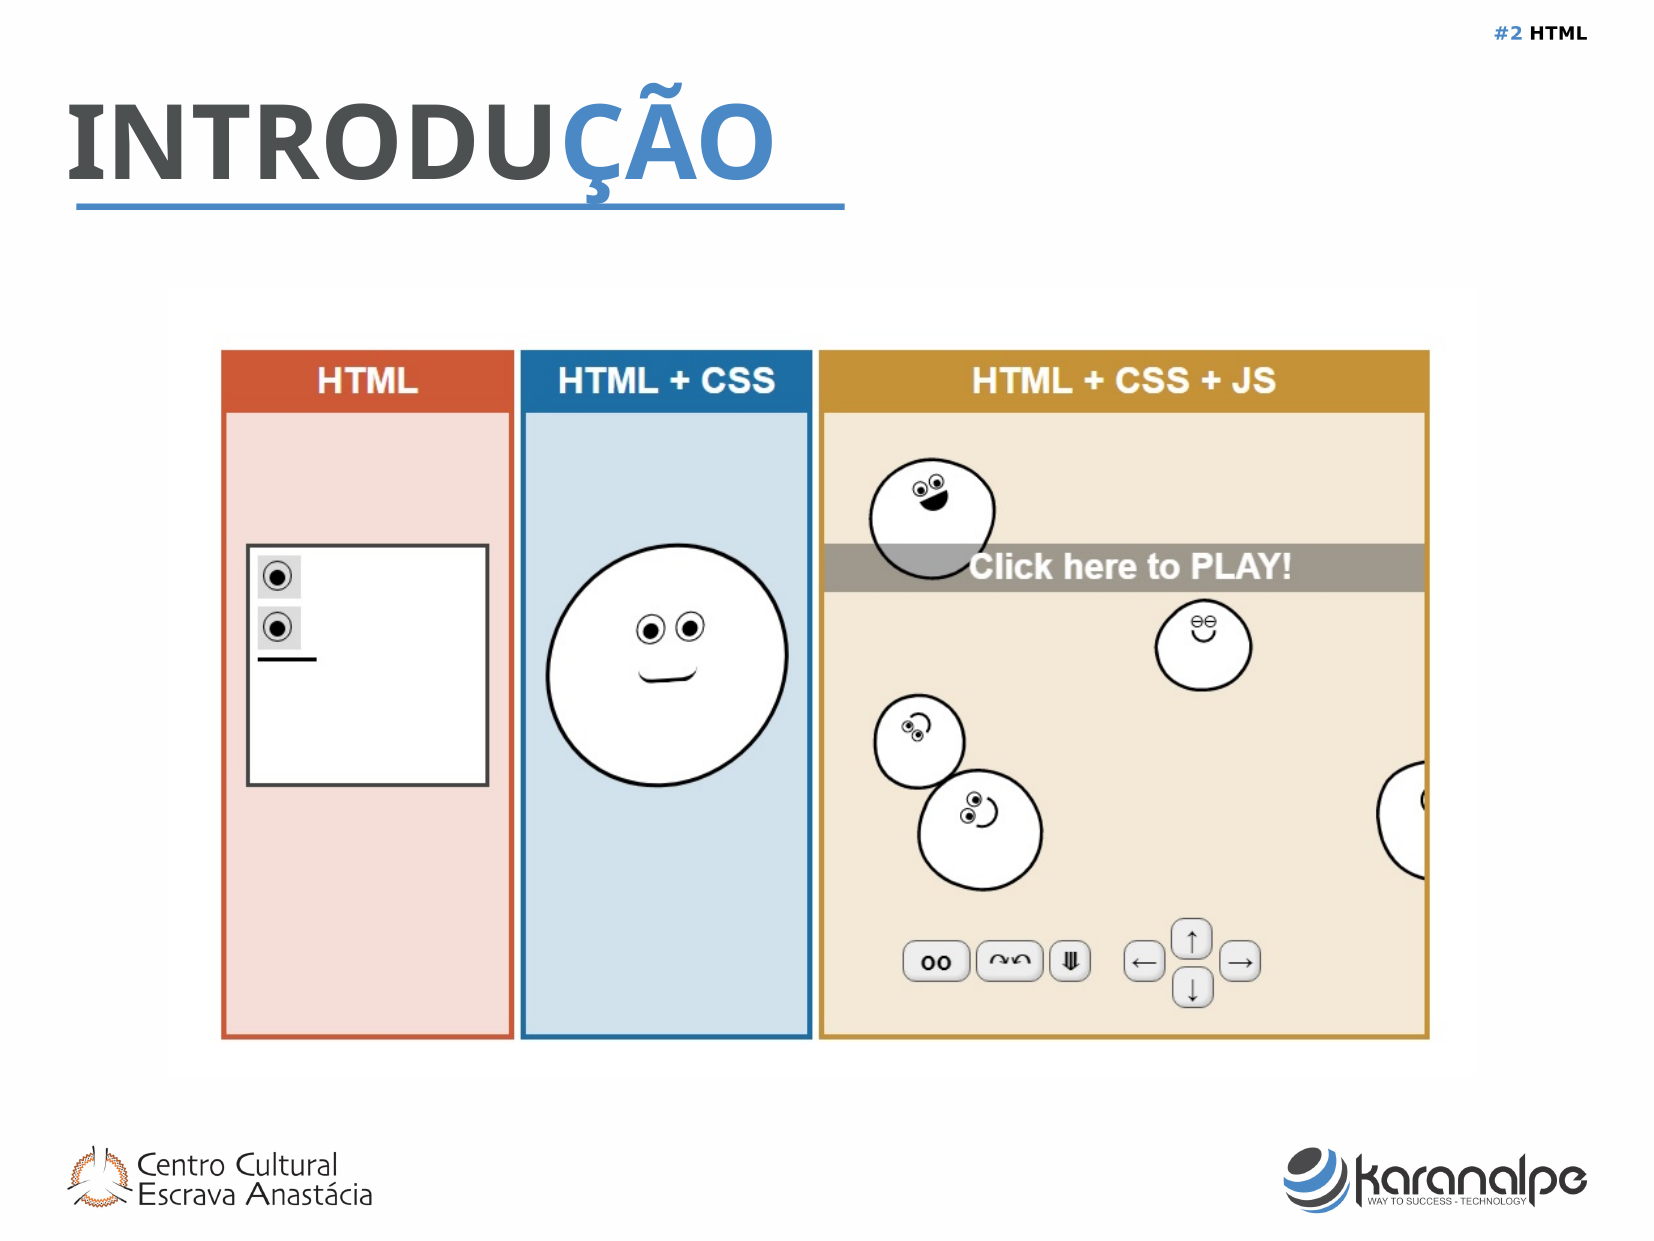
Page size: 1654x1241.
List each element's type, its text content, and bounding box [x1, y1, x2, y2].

title INTRODUÇÃO [66, 35, 1555, 243]
picture [0, 0, 1654, 1241]
